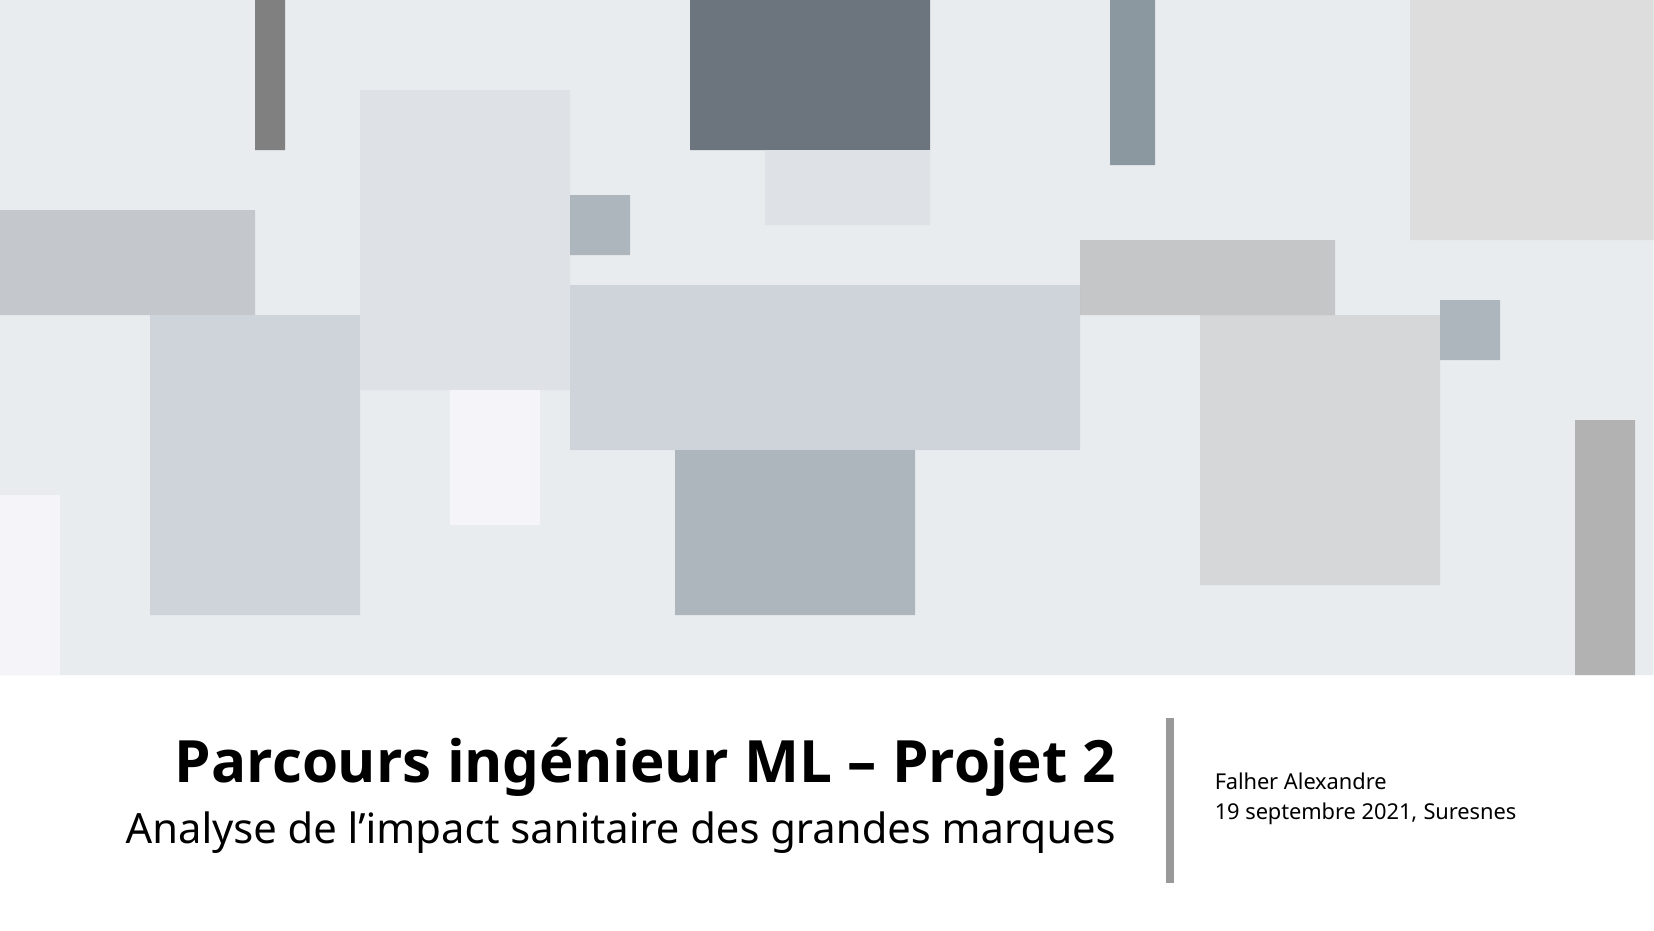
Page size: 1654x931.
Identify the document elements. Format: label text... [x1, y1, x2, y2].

text_box Parcours ingénieur ML – Projet 2 Analyse de l’impact sanitaire des grandes marques [0, 712, 1131, 864]
text_box Falher Alexandre 19 septembre 2021, Suresnes [1200, 759, 1591, 841]
